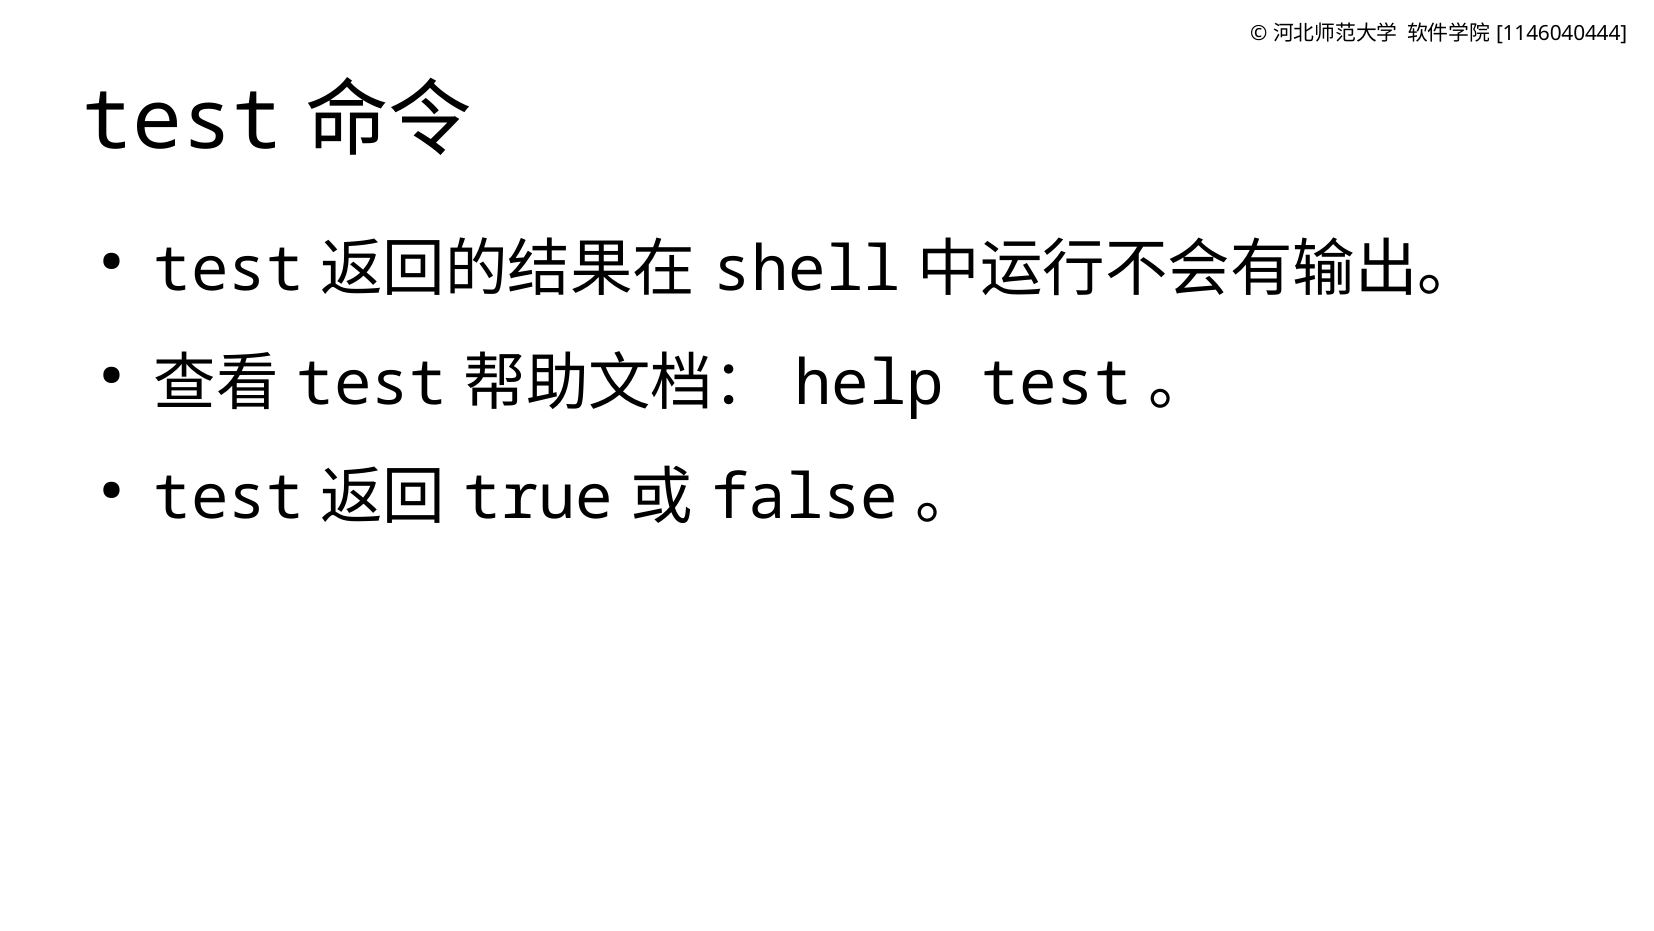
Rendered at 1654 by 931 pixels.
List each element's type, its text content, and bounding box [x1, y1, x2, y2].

title test命令 [82, 37, 1571, 189]
list test返回的结果在shell中运行不会有输出。 查看test帮助文档：help test。 test返回true或false。 [82, 217, 1571, 758]
